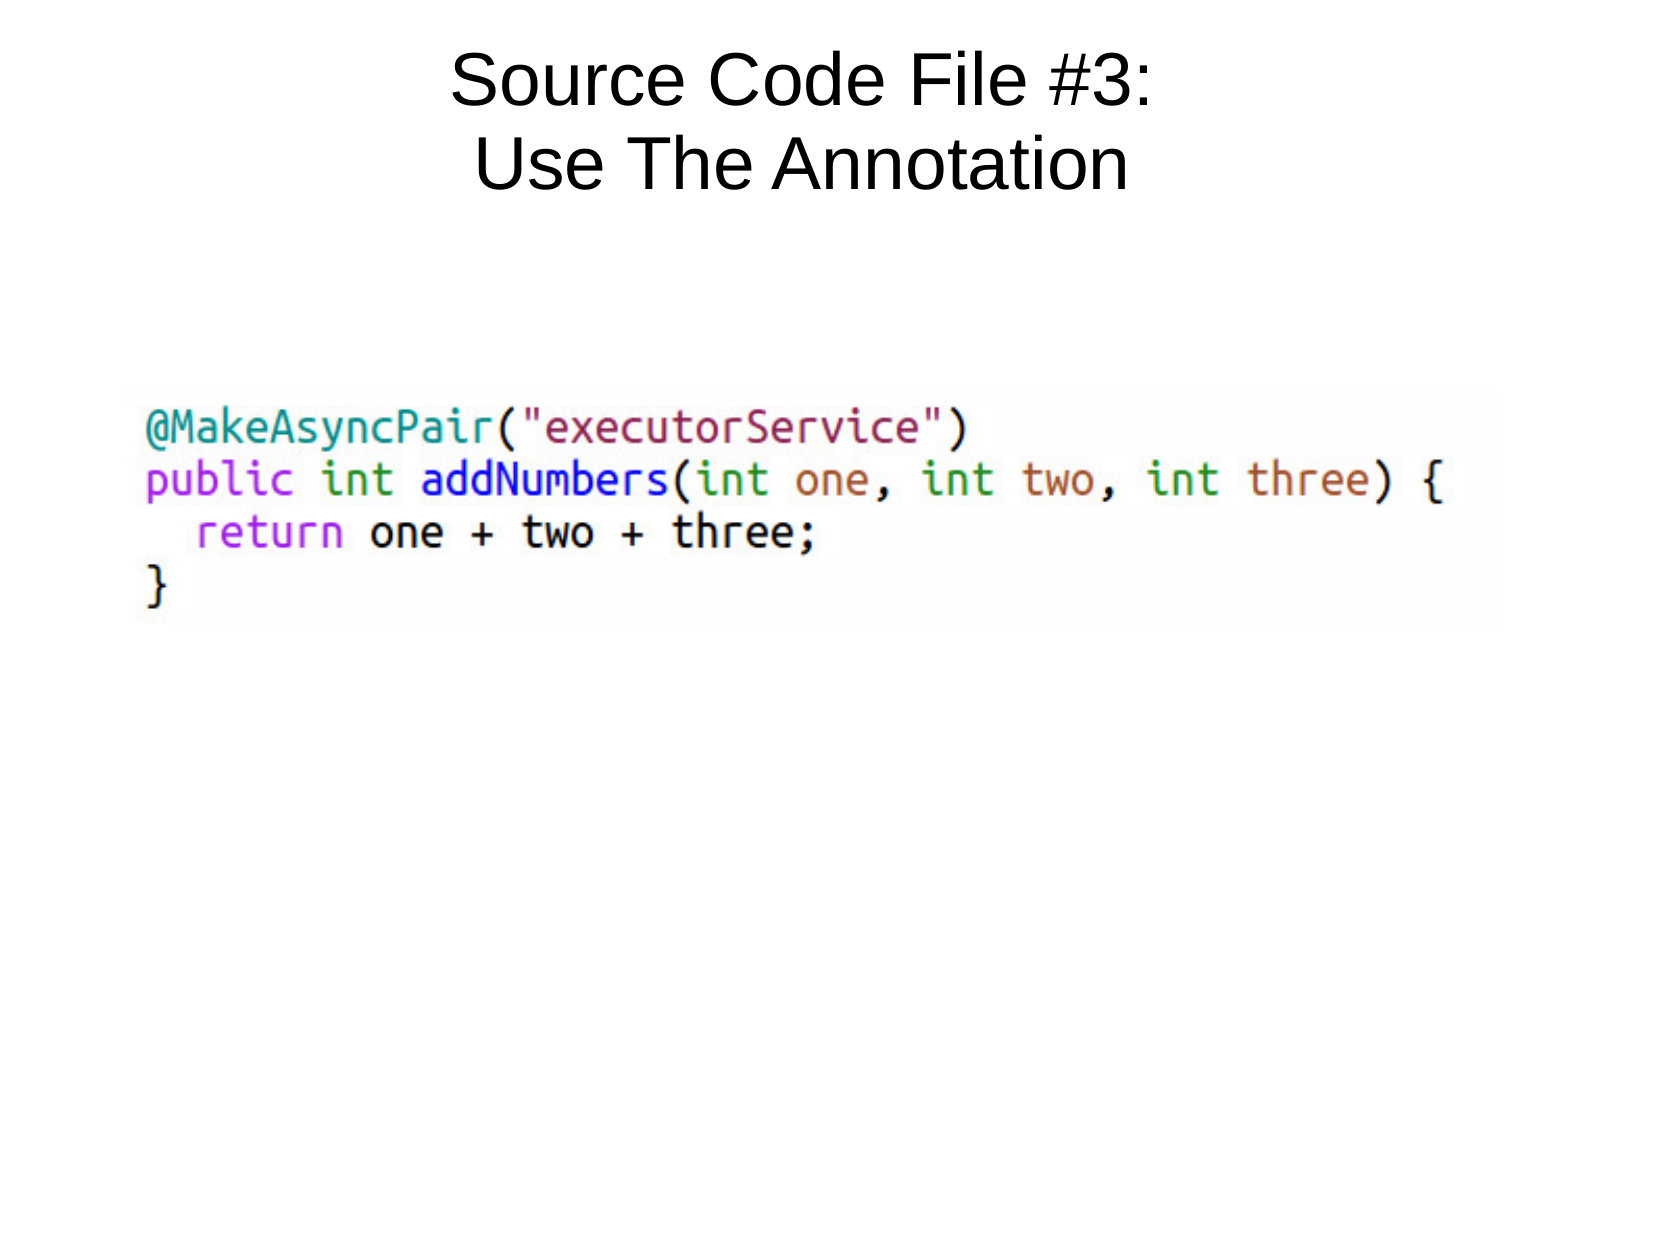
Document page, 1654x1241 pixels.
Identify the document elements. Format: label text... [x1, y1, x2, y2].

picture [120, 389, 1498, 632]
text_box Source Code File #3: Use The Annotation [435, 30, 1171, 213]
